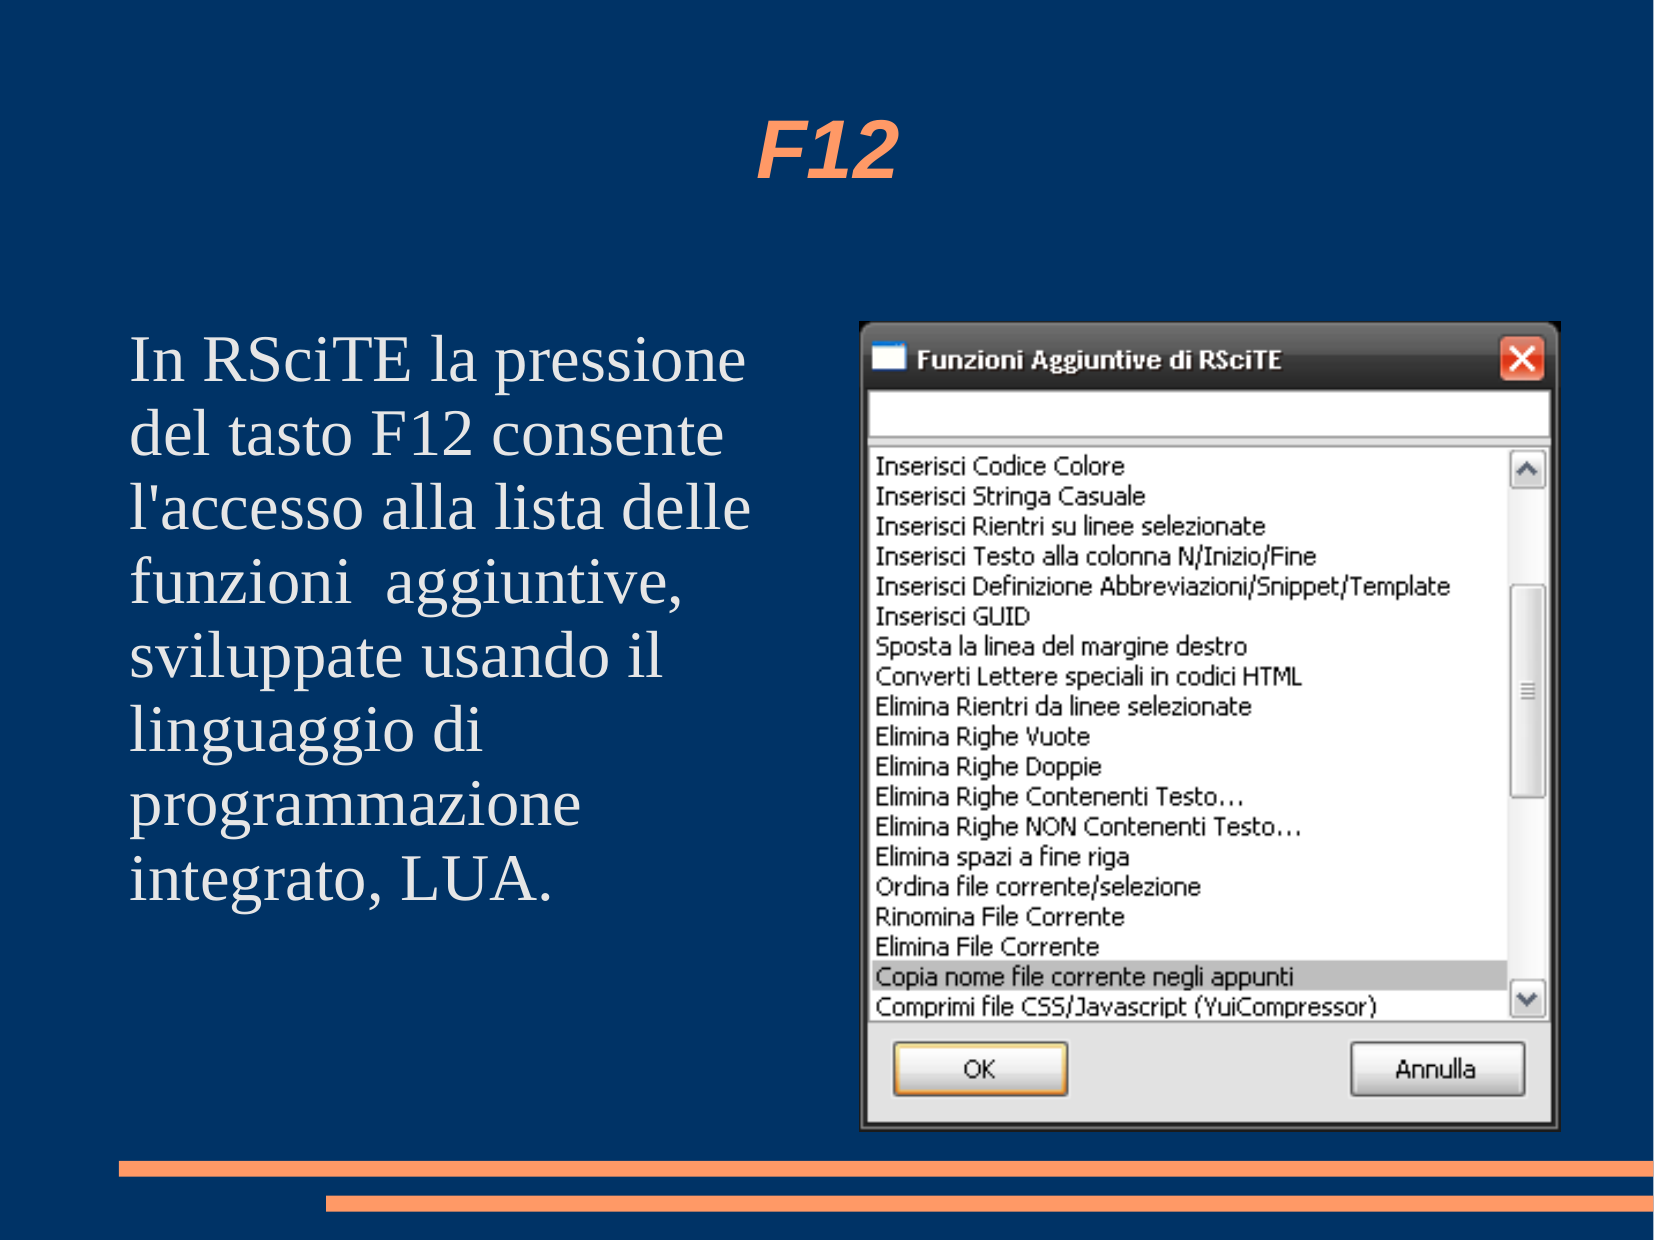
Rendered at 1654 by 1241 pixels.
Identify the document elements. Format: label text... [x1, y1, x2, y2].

picture [859, 321, 1561, 1132]
title F12 [121, 46, 1534, 254]
list In RSciTE la pressione del tasto F12 consente l'accesso alla lista delle funzioni aggiuntive, sviluppate usando il linguaggio di programmazione integrato, LUA. [59, 322, 824, 1132]
